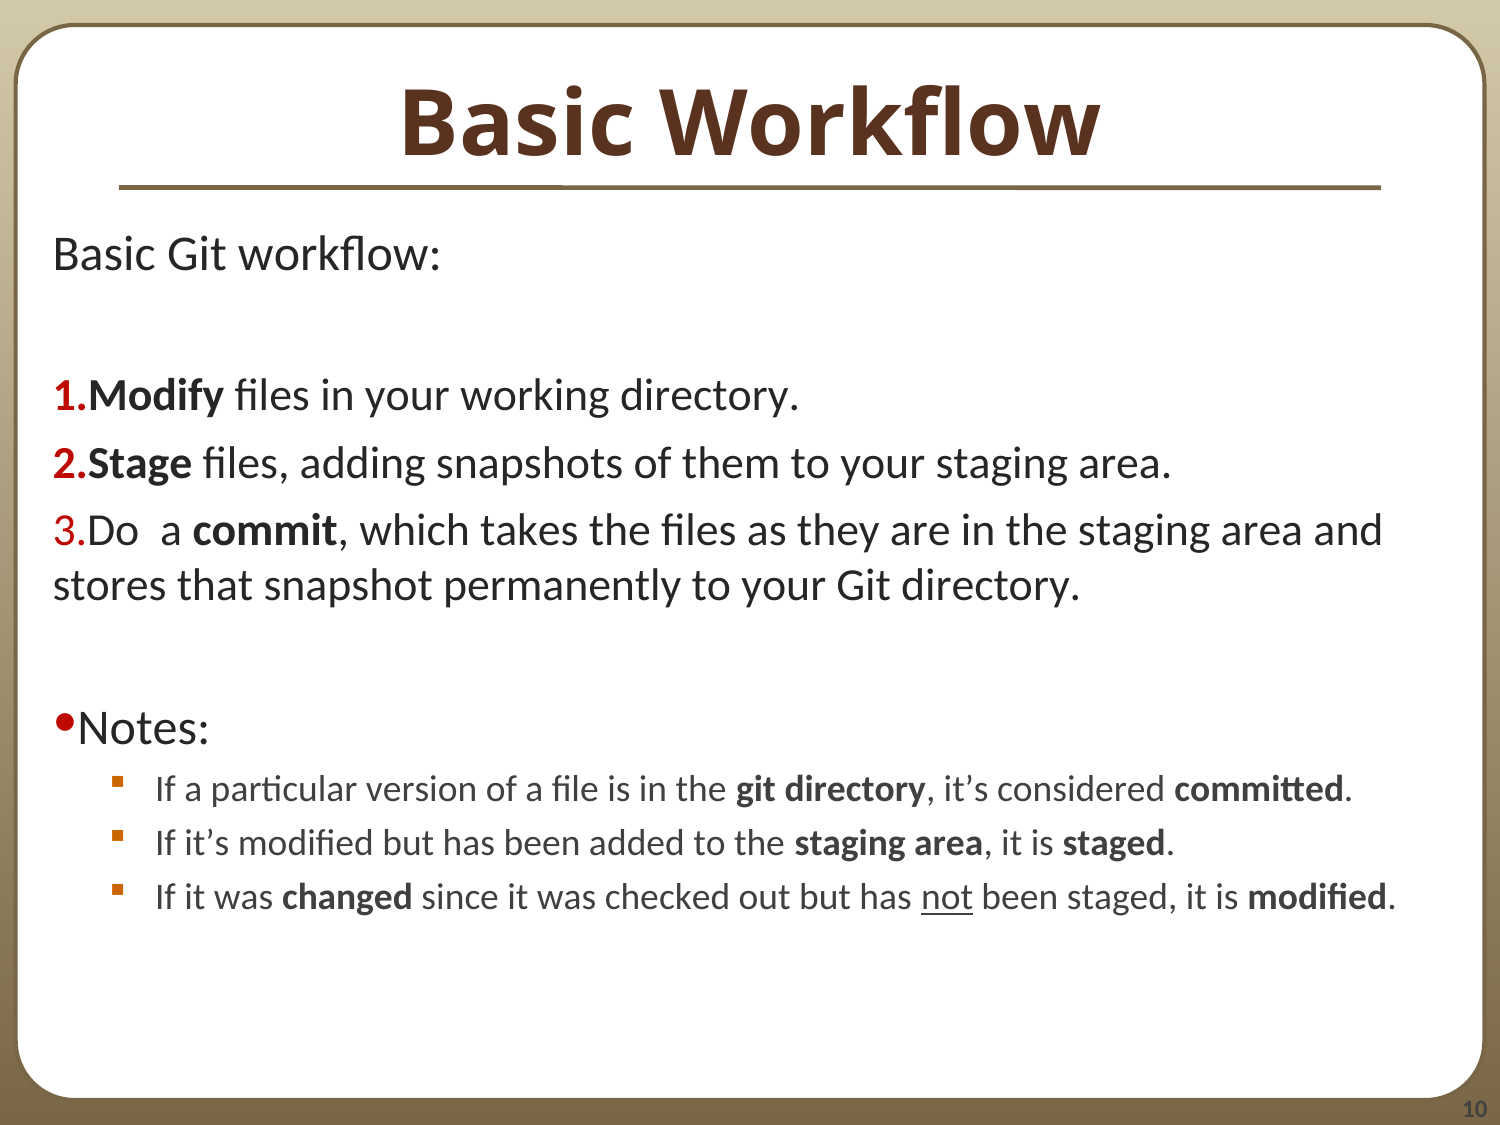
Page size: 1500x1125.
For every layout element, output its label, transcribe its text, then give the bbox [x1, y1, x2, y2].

list Basic Git workflow: Modify files in your working directory. Stage files, adding snapshots of them to your staging area. Do a commit, which takes the files as they are in the staging area and stores that snapshot permanently to your Git directory. Notes: If a particular version of a file is in the git directory, it’s considered committed. If it’s modified but has been added to the staging area, it is staged. If it was changed since it was checked out but has not been staged, it is modified. [0, 212, 1500, 1071]
title Basic Workflow [0, 24, 1500, 212]
